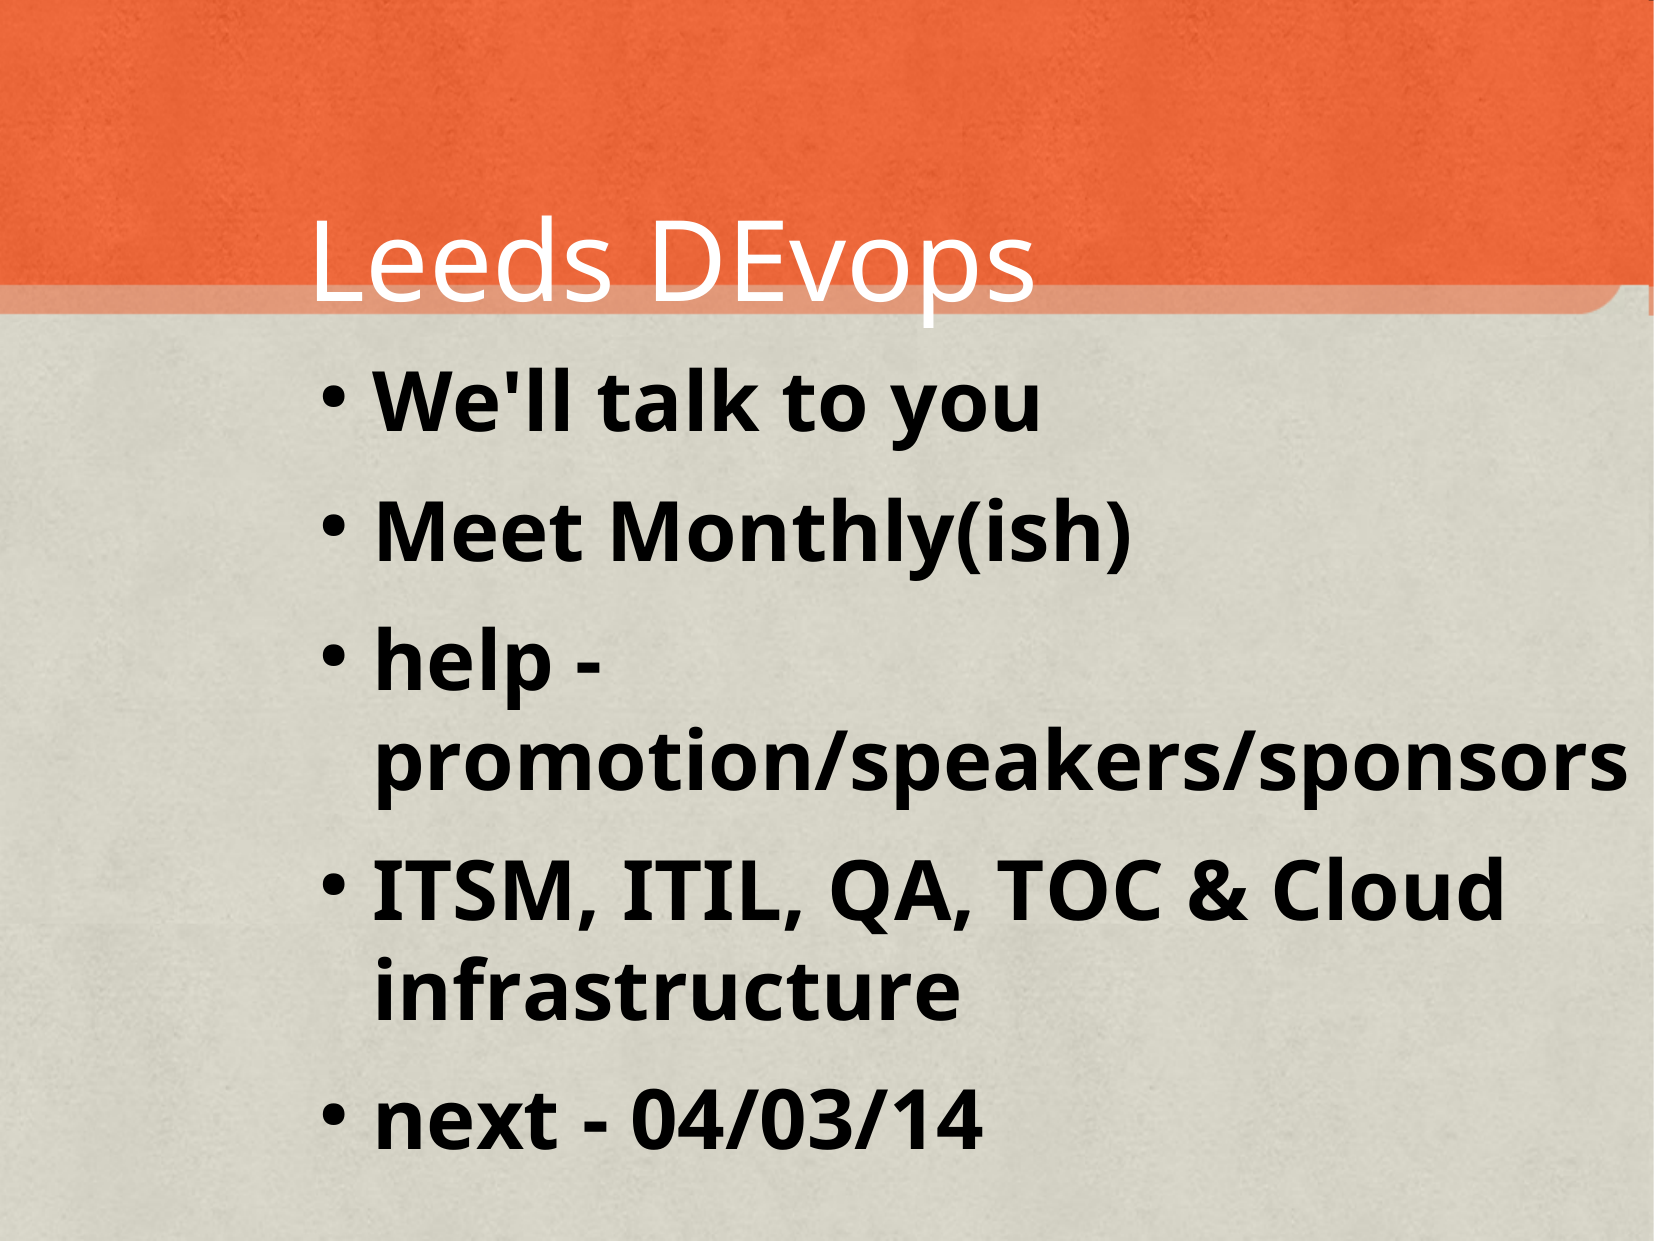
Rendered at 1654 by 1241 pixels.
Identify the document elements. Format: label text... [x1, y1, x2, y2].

list We'll talk to you Meet Monthly(ish) help - promotion/speakers/sponsors ITSM, ITIL, QA, TOC & Cloud infrastructure next - 04/03/14 [301, 348, 1654, 1241]
picture [0, 0, 1654, 1241]
title Leeds DEvops [306, 189, 1654, 317]
